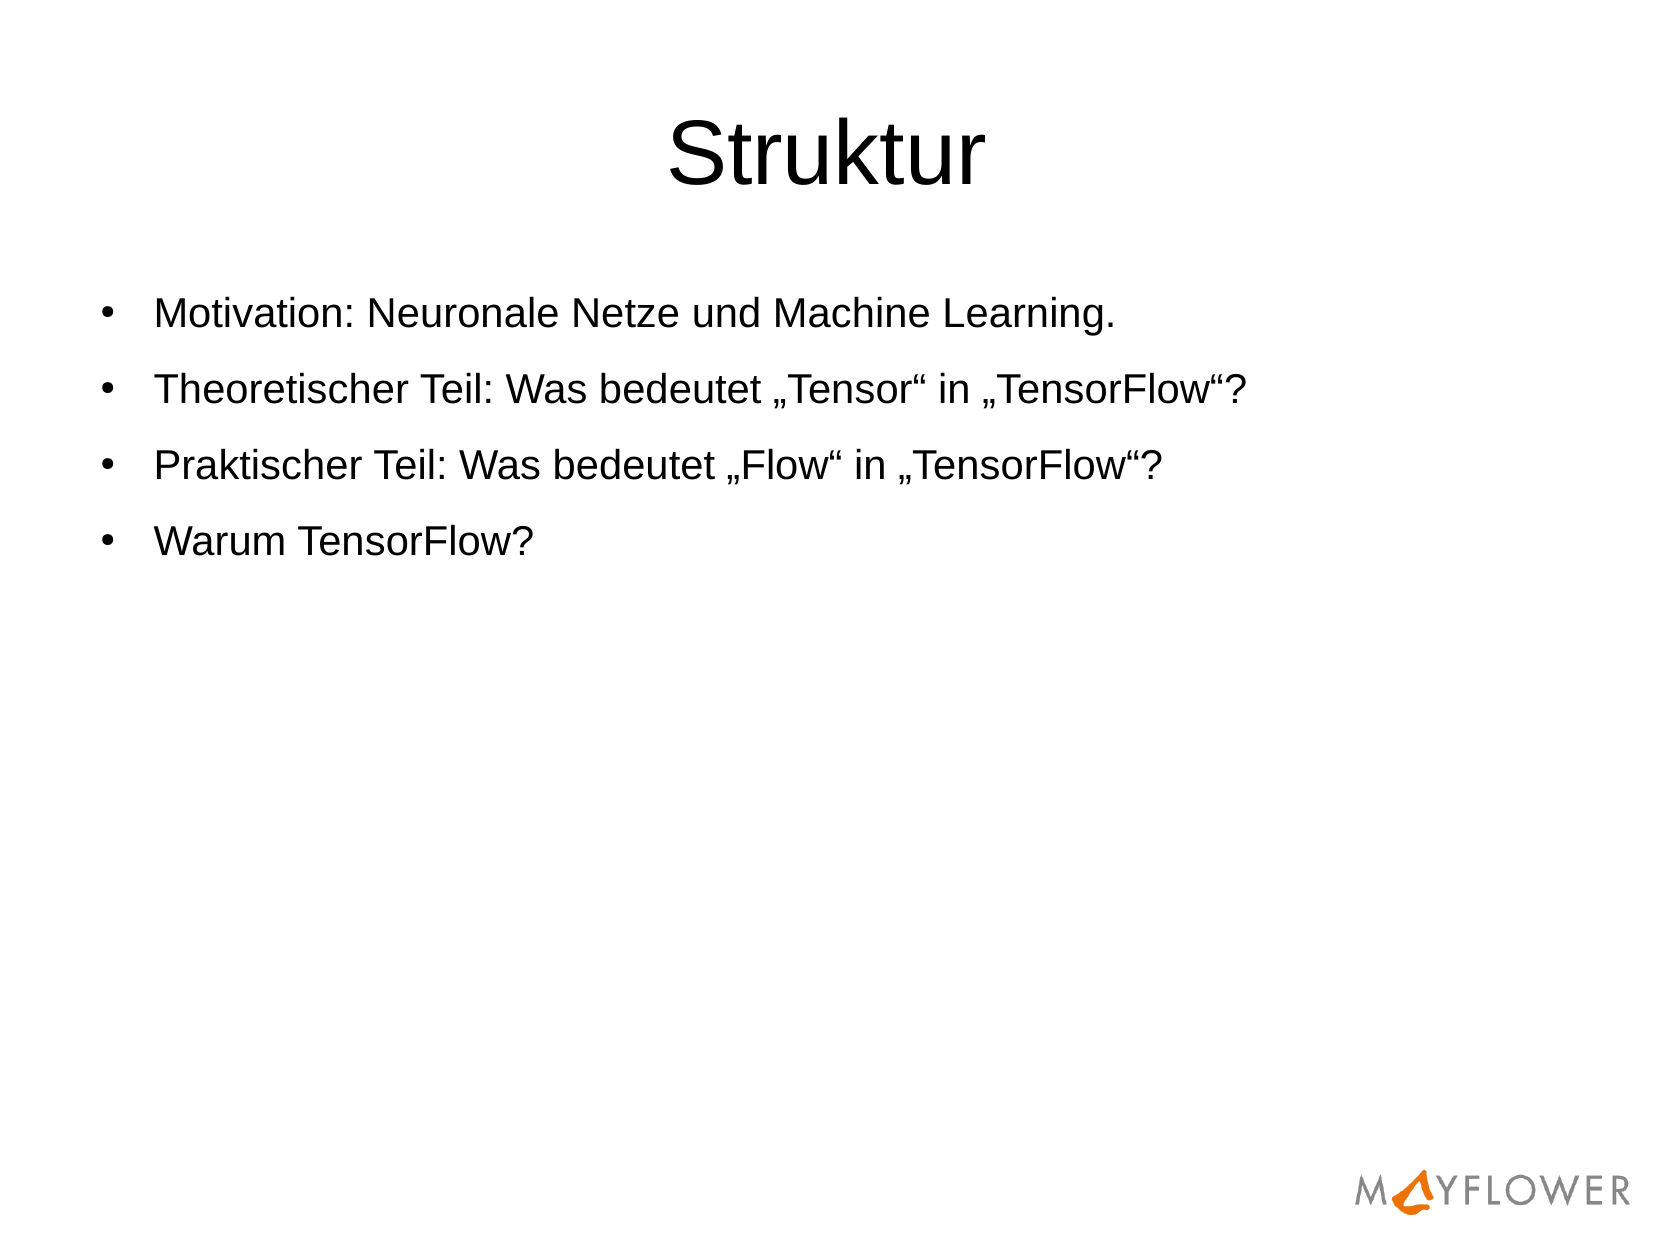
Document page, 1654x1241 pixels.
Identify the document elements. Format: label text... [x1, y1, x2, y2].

list Motivation: Neuronale Netze und Machine Learning. Theoretischer Teil: Was bedeutet „Tensor“ in „TensorFlow“? Praktischer Teil: Was bedeutet „Flow“ in „TensorFlow“? Warum TensorFlow? [82, 290, 1571, 1010]
picture [1355, 1169, 1630, 1215]
title Struktur [82, 49, 1571, 257]
